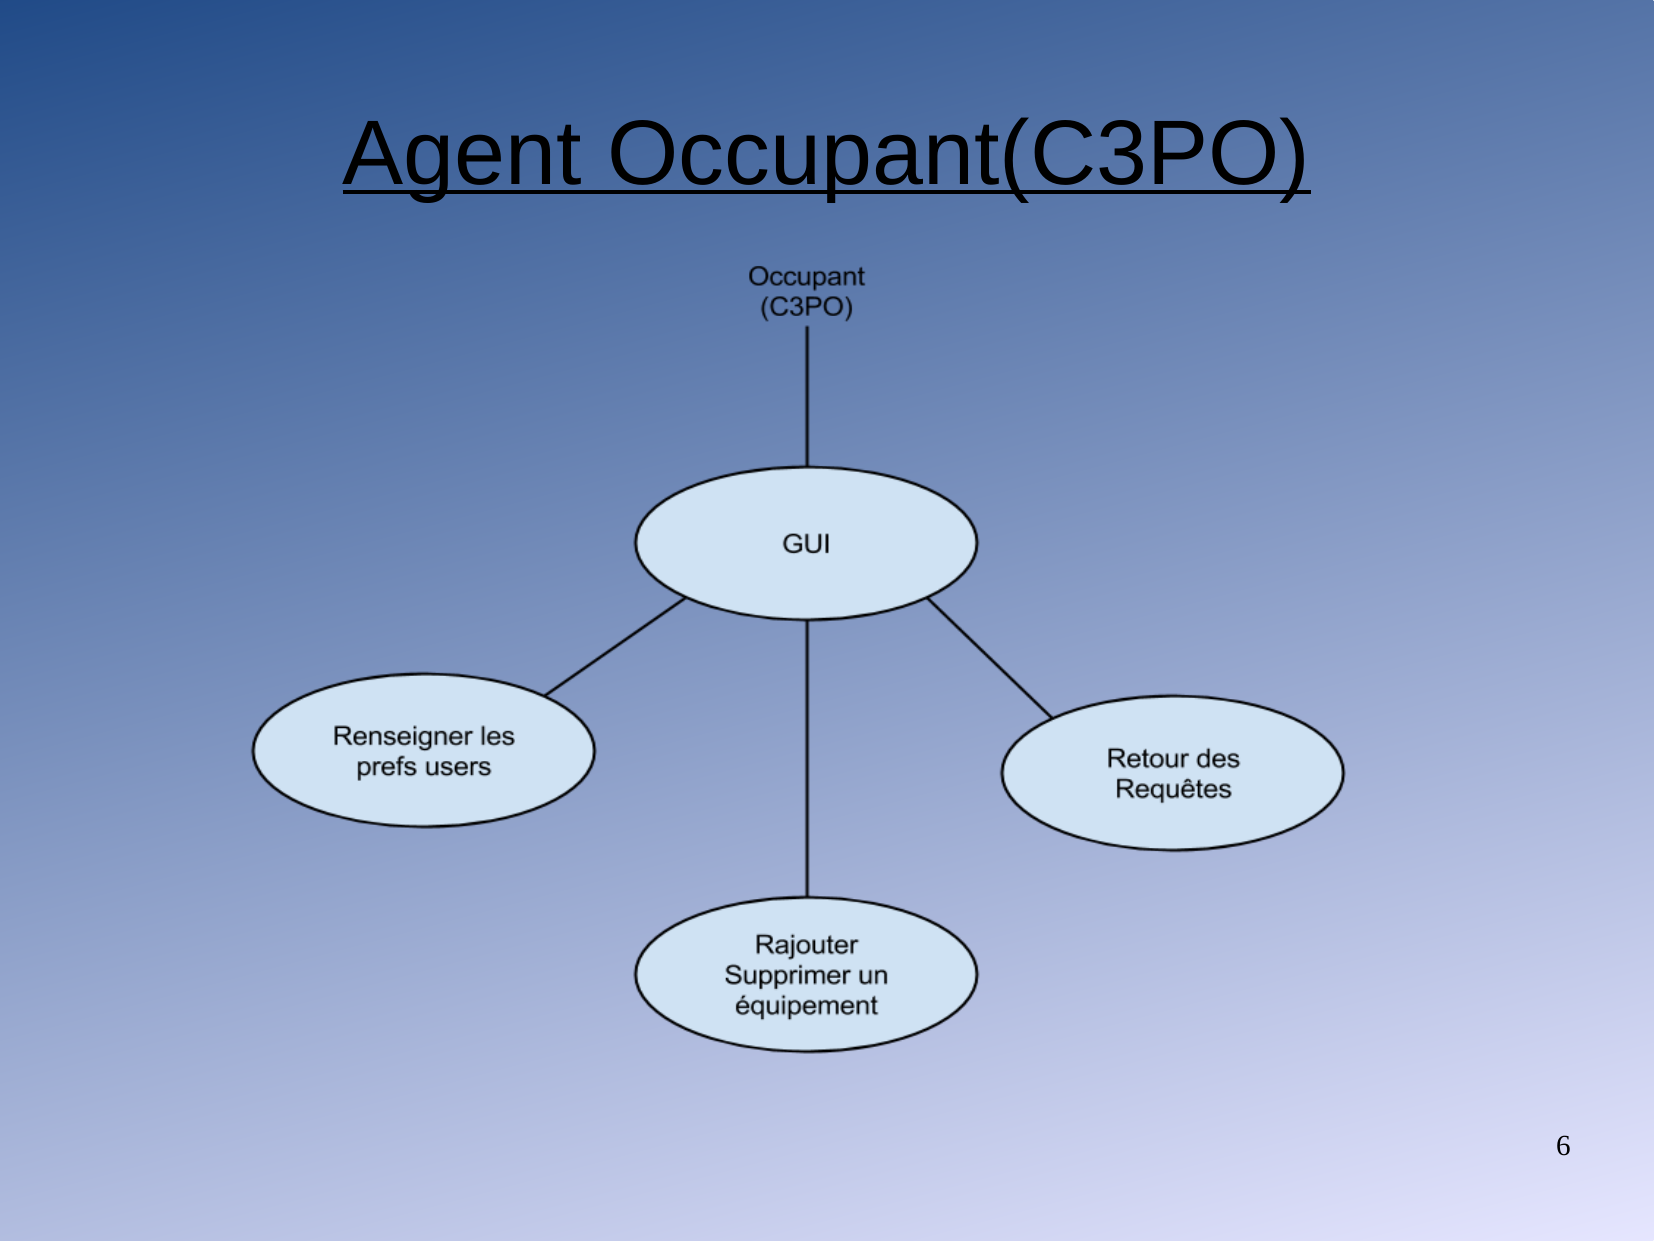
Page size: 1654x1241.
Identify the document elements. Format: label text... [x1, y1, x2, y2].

picture [153, 236, 1560, 1229]
title Agent Occupant(C3PO) [82, 49, 1571, 257]
